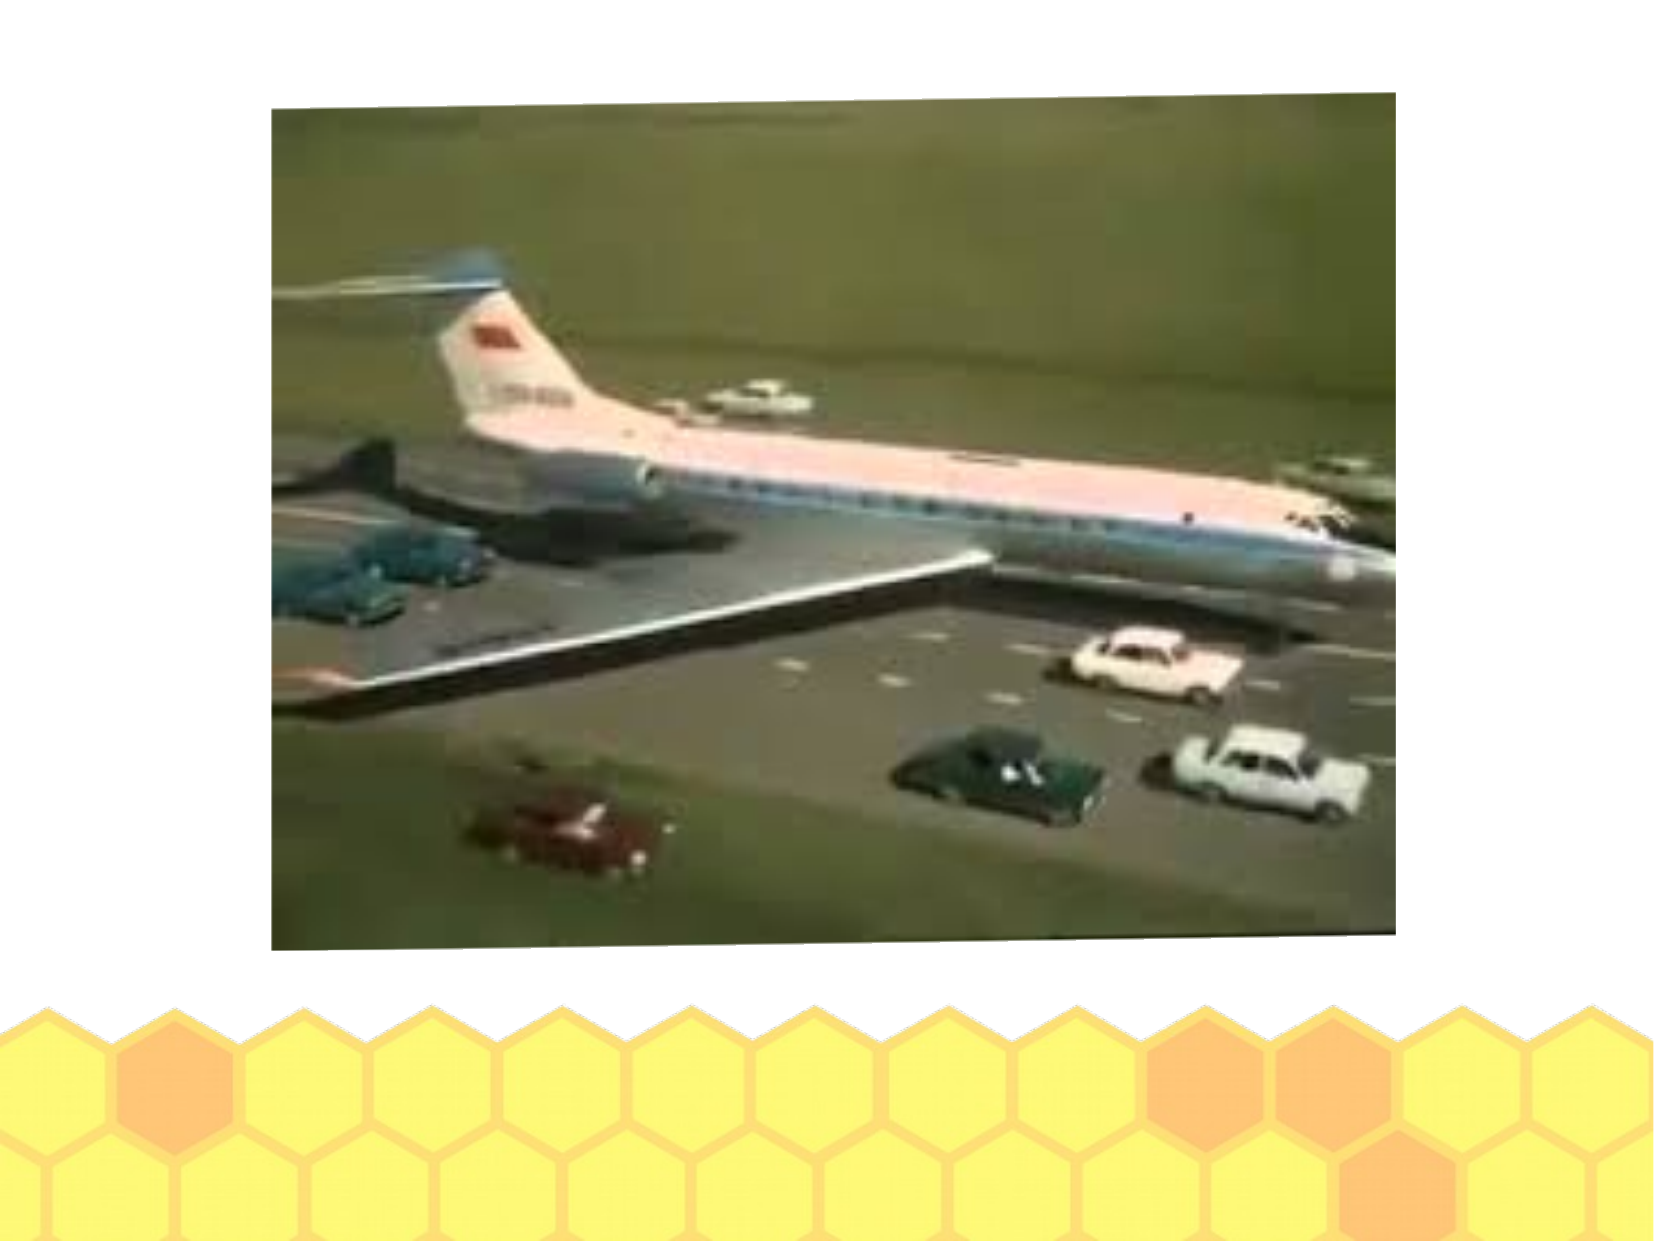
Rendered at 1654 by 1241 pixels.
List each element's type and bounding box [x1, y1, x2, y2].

picture [0, 1001, 1654, 1241]
picture [270, 91, 1396, 951]
